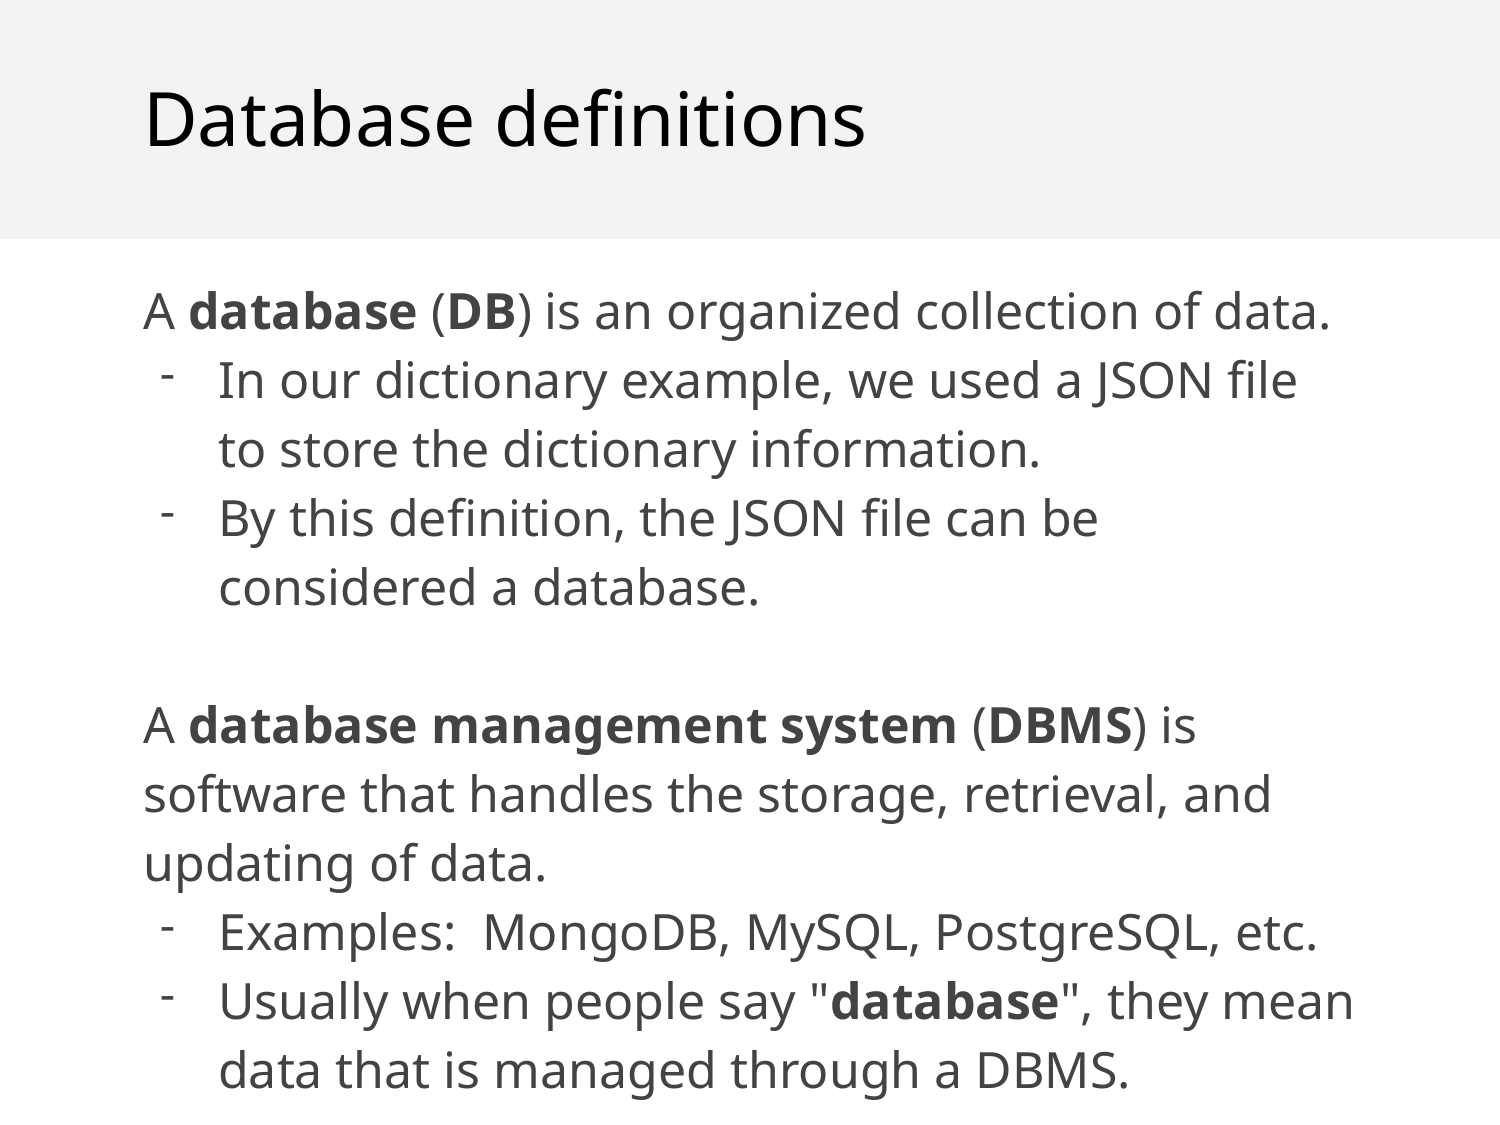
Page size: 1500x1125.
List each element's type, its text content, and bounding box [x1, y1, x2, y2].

list A database (DB) is an organized collection of data. In our dictionary example, we used a JSON file to store the dictionary information. By this definition, the JSON file can be considered a database. A database management system (DBMS) is software that handles the storage, retrieval, and updating of data. Examples: MongoDB, MySQL, PostgreSQL, etc. Usually when people say "database", they mean data that is managed through a DBMS. [128, 255, 1372, 1004]
title Database definitions [128, 56, 1372, 183]
